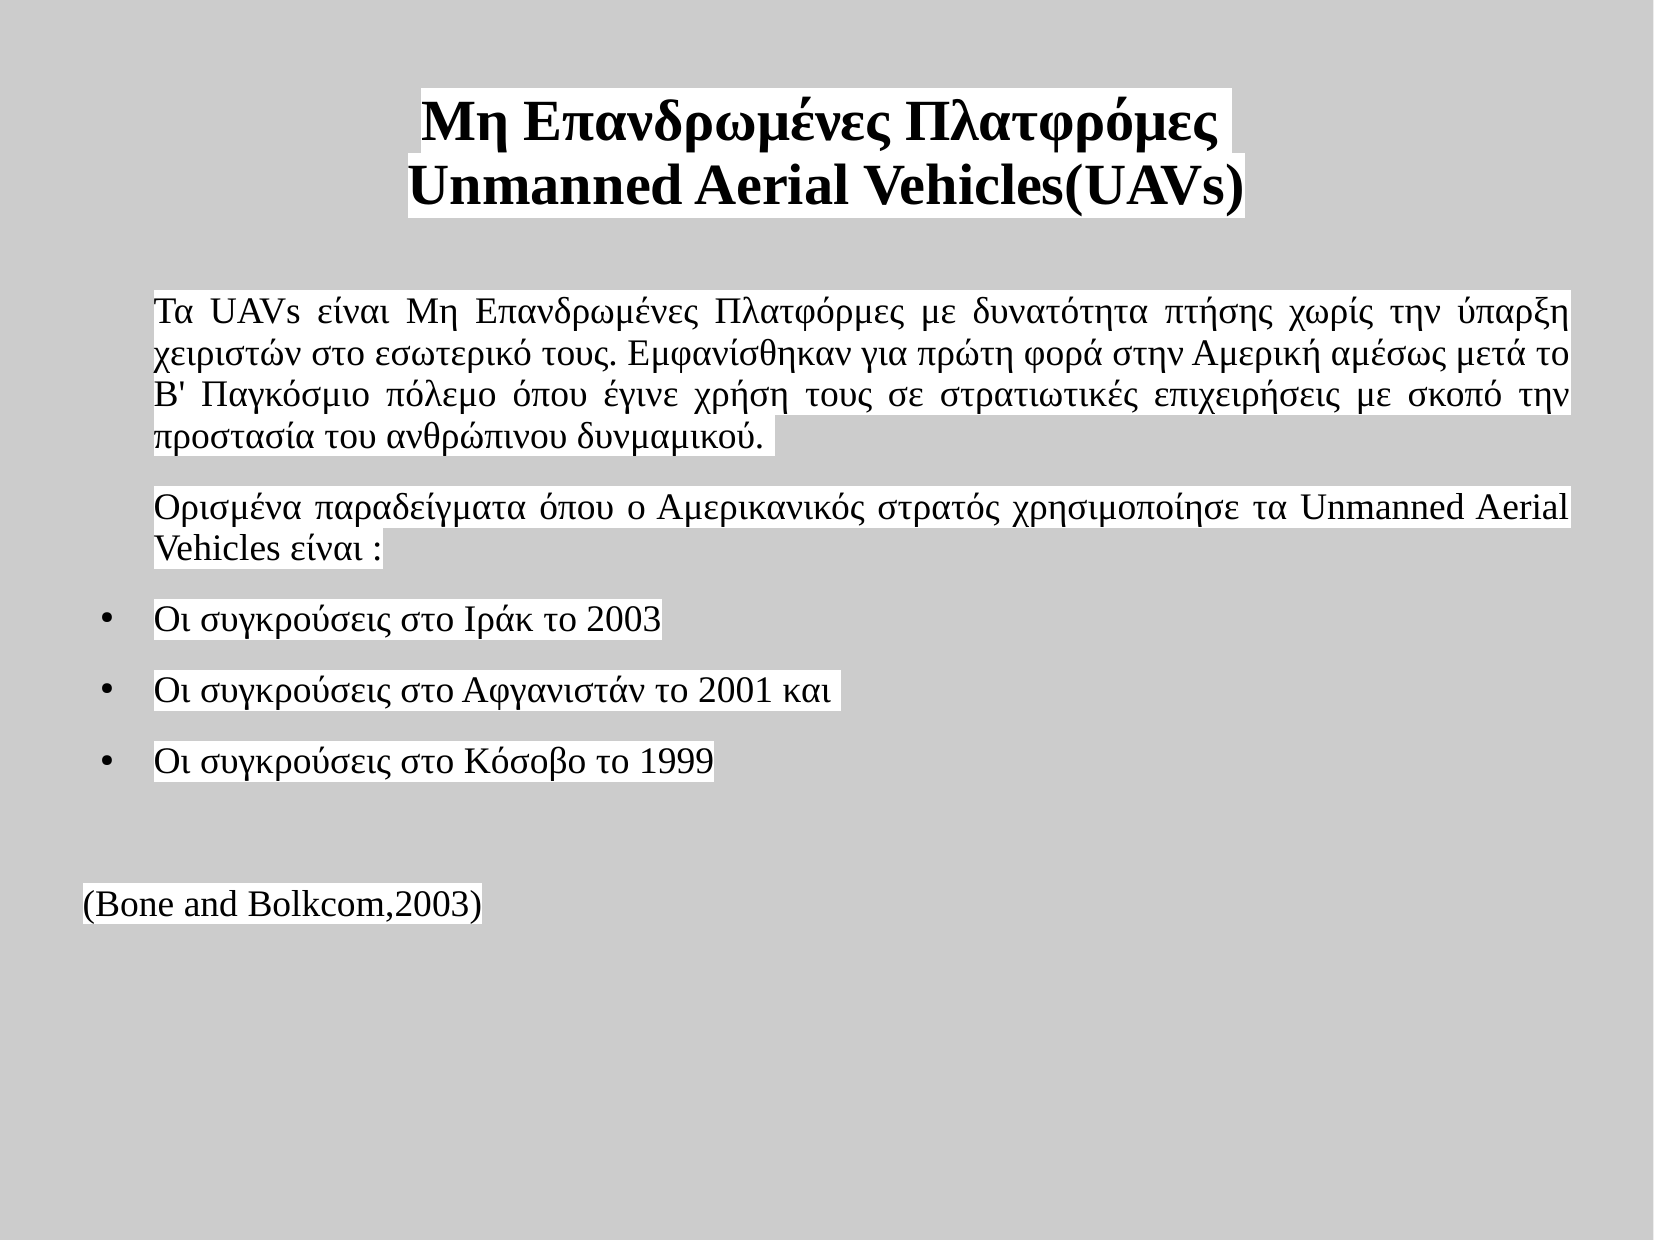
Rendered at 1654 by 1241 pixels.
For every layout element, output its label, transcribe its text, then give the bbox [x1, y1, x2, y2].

title Μη Επανδρωμένες Πλατφρόμες Unmanned Aerial Vehicles(UAVs) [82, 49, 1571, 257]
list Τα UAVs είναι Μη Επανδρωμένες Πλατφόρμες με δυνατότητα πτήσης χωρίς την ύπαρξη χειριστών στο εσωτερικό τους. Εμφανίσθηκαν για πρώτη φορά στην Αμερική αμέσως μετά το Β' Παγκόσμιο πόλεμο όπου έγινε χρήση τους σε στρατιωτικές επιχειρήσεις με σκοπό την προστασία του ανθρώπινου δυνμαμικού. Ορισμένα παραδείγματα όπου ο Αμερικανικός στρατός χρησιμοποίησε τα Unmanned Aerial Vehicles είναι : Οι συγκρούσεις στο Ιράκ το 2003 Οι συγκρούσεις στο Αφγανιστάν το 2001 και Οι συγκρούσεις στο Κόσοβο το 1999 (Bone and Bolkcom,2003) [82, 290, 1571, 1010]
